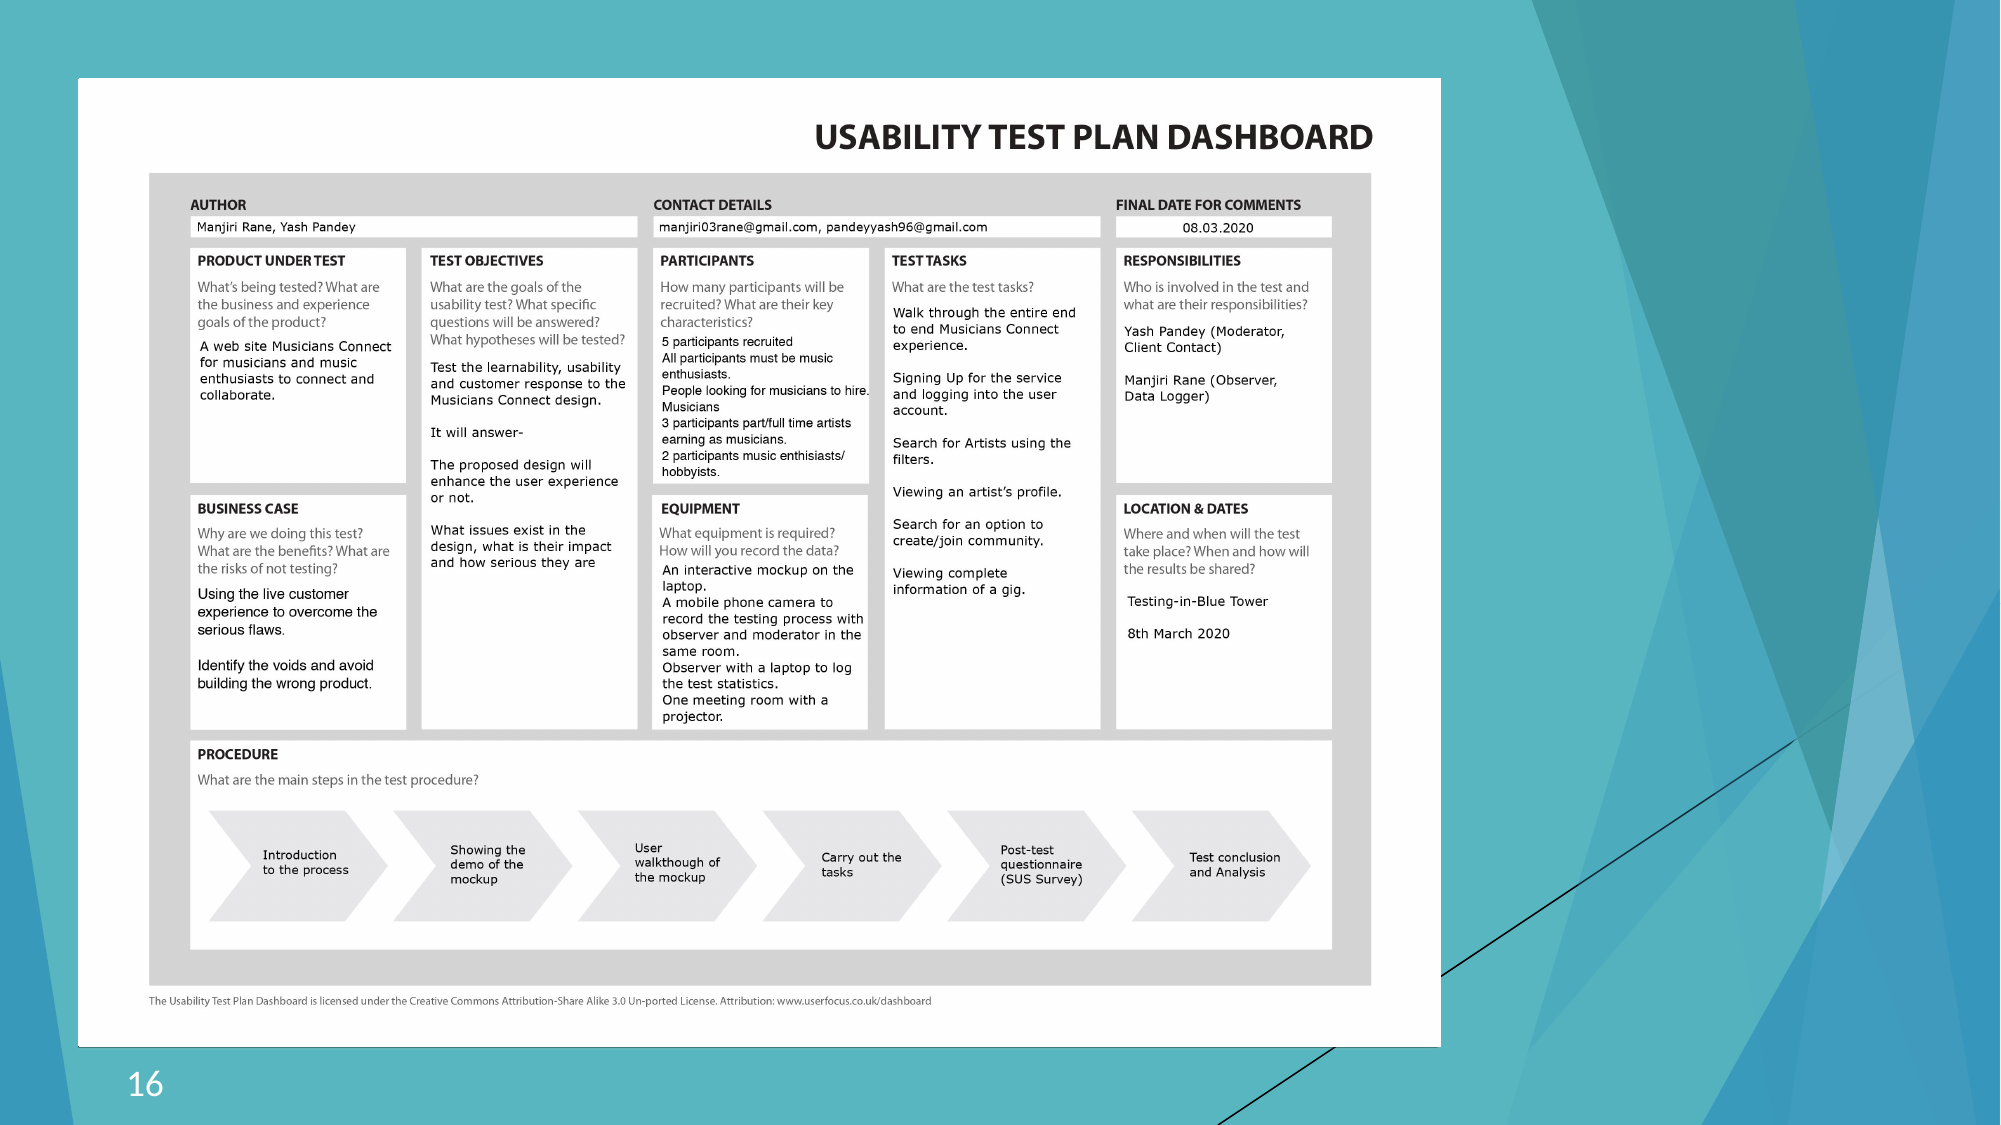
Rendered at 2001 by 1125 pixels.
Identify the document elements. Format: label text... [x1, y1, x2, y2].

text_box [0, 0, 2000, 1125]
text_box 16 [111, 1051, 184, 1113]
picture [79, 78, 1441, 1047]
